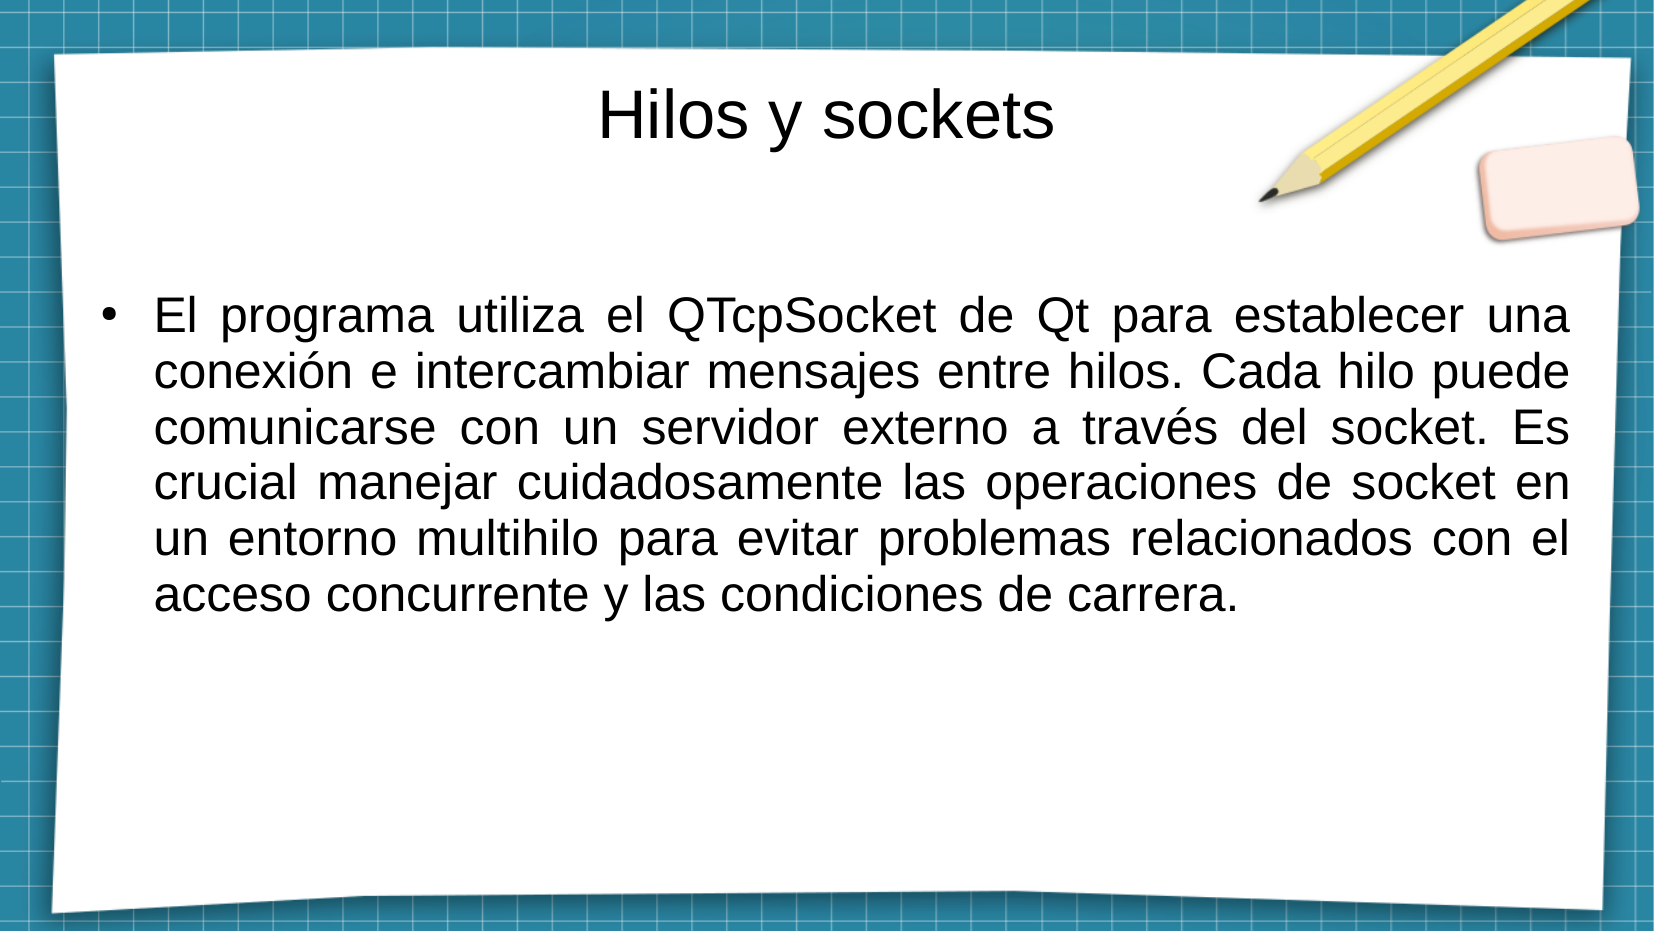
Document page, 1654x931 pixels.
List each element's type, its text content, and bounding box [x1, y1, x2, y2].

list El programa utiliza el QTcpSocket de Qt para establecer una conexión e intercambiar mensajes entre hilos. Cada hilo puede comunicarse con un servidor externo a través del socket. Es crucial manejar cuidadosamente las operaciones de socket en un entorno multihilo para evitar problemas relacionados con el acceso concurrente y las condiciones de carrera. [82, 287, 1571, 827]
picture [0, 0, 1654, 931]
title Hilos y sockets [82, 37, 1571, 193]
